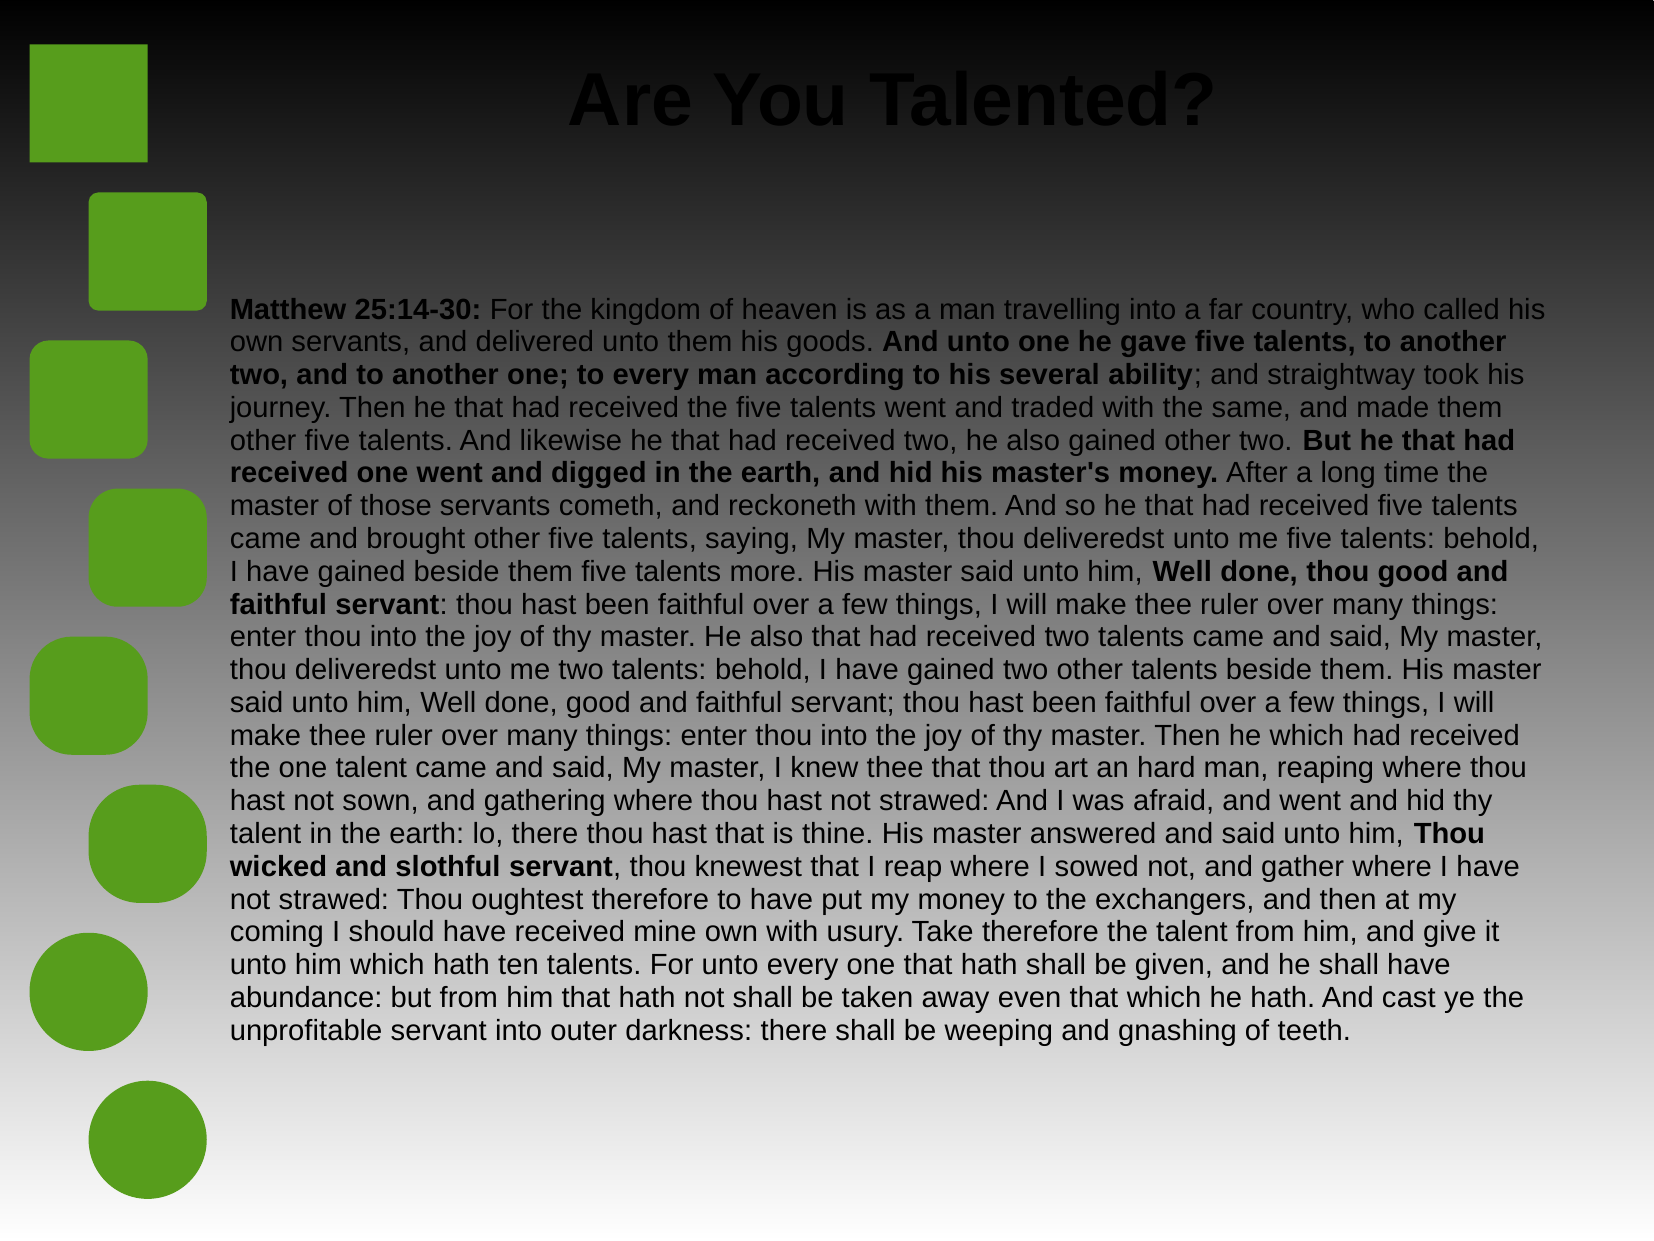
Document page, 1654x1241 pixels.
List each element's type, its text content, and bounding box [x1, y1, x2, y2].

list Matthew 25:14-30: For the kingdom of heaven is as a man travelling into a far country, who called his own servants, and delivered unto them his goods. And unto one he gave five talents, to another two, and to another one; to every man according to his several ability; and straightway took his journey. Then he that had received the five talents went and traded with the same, and made them other five talents. And likewise he that had received two, he also gained other two. But he that had received one went and digged in the earth, and hid his master's money. After a long time the master of those servants cometh, and reckoneth with them. And so he that had received five talents came and brought other five talents, saying, My master, thou deliveredst unto me five talents: behold, I have gained beside them five talents more. His master said unto him, Well done, thou good and faithful servant: thou hast been faithful over a few things, I will make thee ruler over many things: enter thou into the joy of thy master. He also that had received two talents came and said, My master, thou deliveredst unto me two talents: behold, I have gained two other talents beside them. His master said unto him, Well done, good and faithful servant; thou hast been faithful over a few things, I will make thee ruler over many things: enter thou into the joy of thy master. Then he which had received the one talent came and said, My master, I knew thee that thou art an hard man, reaping where thou hast not sown, and gathering where thou hast not strawed: And I was afraid, and went and hid thy talent in the earth: lo, there thou hast that is thine. His master answered and said unto him, Thou wicked and slothful servant, thou knewest that I reap where I sowed not, and gather where I have not strawed: Thou oughtest therefore to have put my money to the exchangers, and then at my coming I should have received mine own with usury. Take therefore the talent from him, and give it unto him which hath ten talents. For unto every one that hath shall be given, and he shall have abundance: but from him that hath not shall be taken away even that which he hath. And cast ye the unprofitable servant into outer darkness: there shall be weeping and gnashing of teeth. [214, 285, 1571, 1177]
title Are You Talented? [214, 49, 1571, 236]
